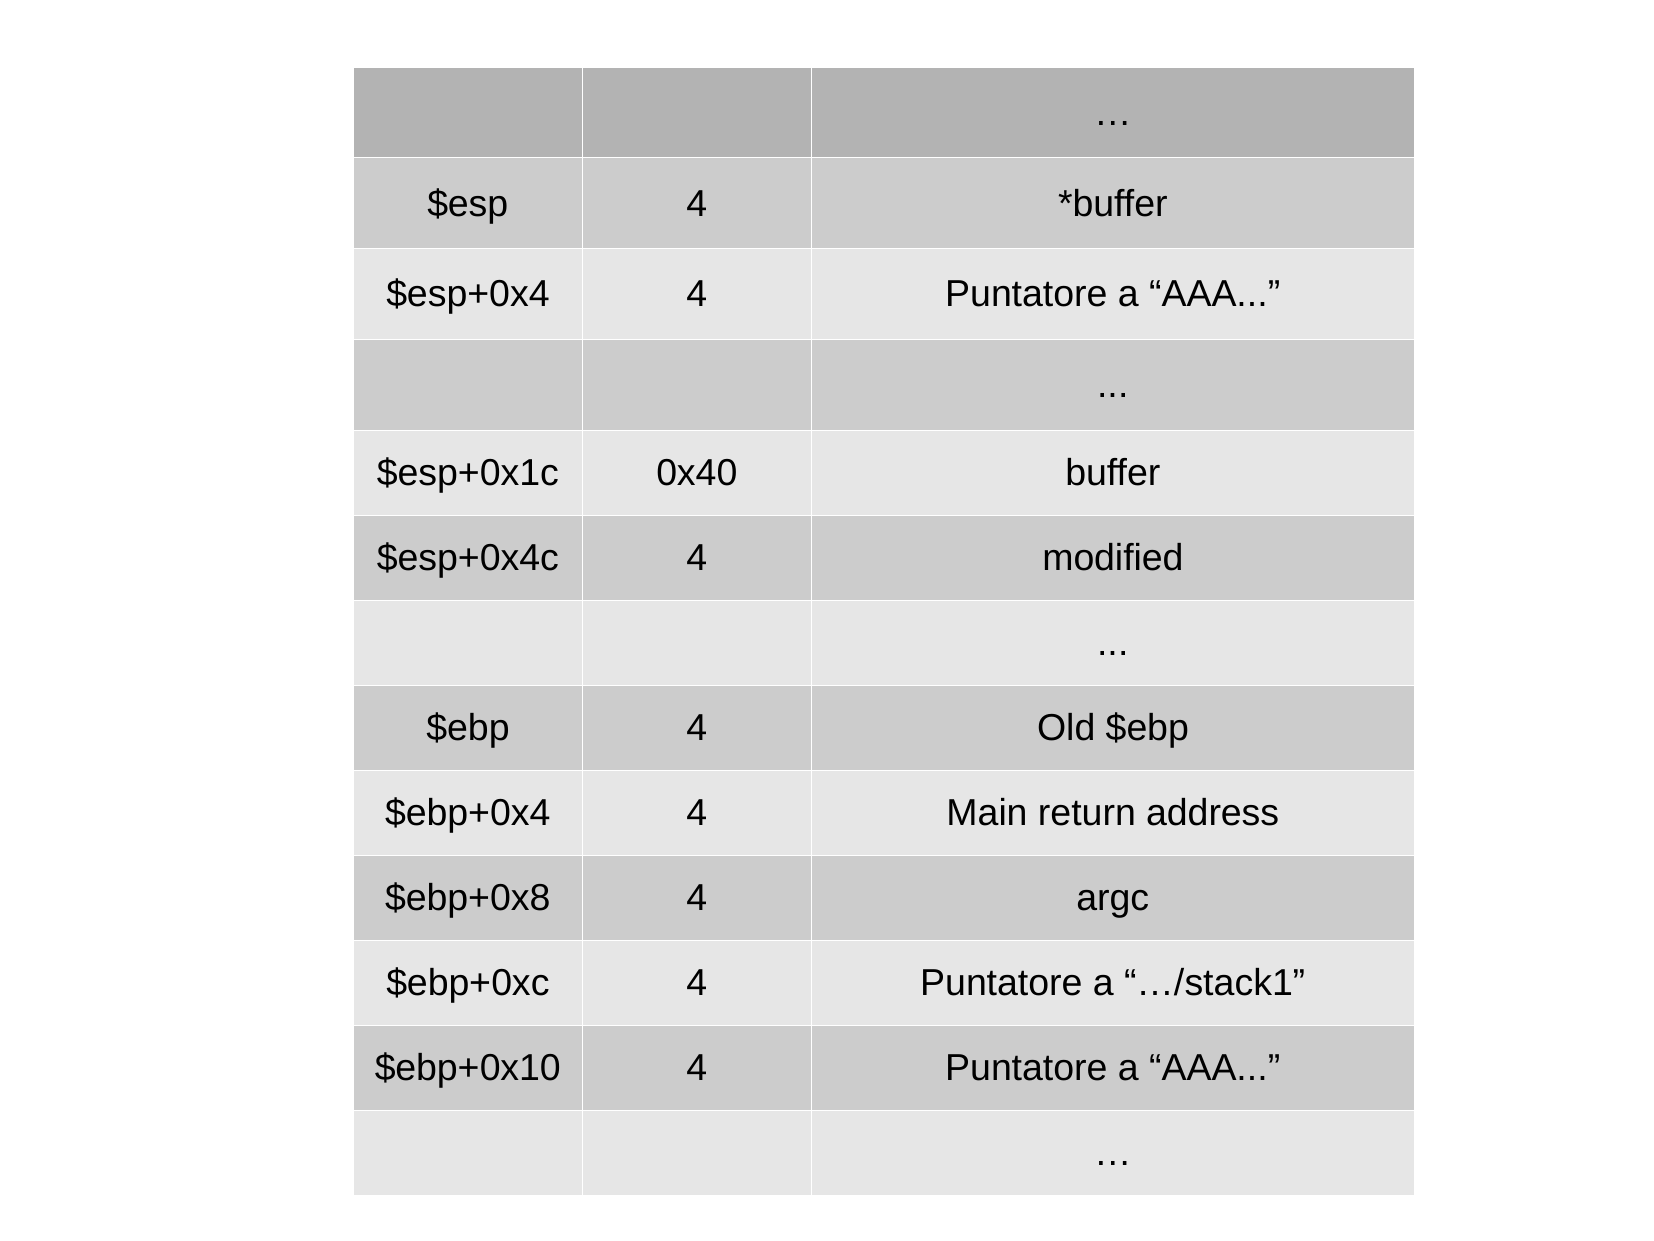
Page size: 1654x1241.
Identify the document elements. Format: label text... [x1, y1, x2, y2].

table_cell ... [812, 340, 1414, 430]
table_cell 4 [583, 686, 811, 770]
table_cell Puntatore a “AAA...” [812, 249, 1414, 339]
table_cell buffer [812, 431, 1414, 515]
table_header [354, 68, 582, 157]
table_cell [583, 1111, 811, 1195]
table_cell 4 [583, 249, 811, 339]
table_cell $esp+0x4c [354, 516, 582, 600]
table_cell Main return address [812, 771, 1414, 855]
table_cell argc [812, 856, 1414, 940]
table_cell Puntatore a “…/stack1” [812, 941, 1414, 1025]
table_cell modified [812, 516, 1414, 600]
table_cell $esp+0x1c [354, 431, 582, 515]
table_cell [583, 340, 811, 430]
table_cell [354, 340, 582, 430]
table_header [583, 68, 811, 157]
table_cell 4 [583, 771, 811, 855]
table_cell [354, 1111, 582, 1195]
table_cell [354, 601, 582, 685]
table_cell $ebp+0x10 [354, 1026, 582, 1110]
table_cell 4 [583, 158, 811, 248]
table_cell Puntatore a “AAA...” [812, 1026, 1414, 1110]
table_cell *buffer [812, 158, 1414, 248]
table_cell 4 [583, 516, 811, 600]
table_cell $ebp [354, 686, 582, 770]
table_cell ... [812, 601, 1414, 685]
table_header … [812, 68, 1414, 157]
table_cell 4 [583, 1026, 811, 1110]
table_cell $esp+0x4 [354, 249, 582, 339]
table_cell 0x40 [583, 431, 811, 515]
table_cell $ebp+0x4 [354, 771, 582, 855]
table_cell $esp [354, 158, 582, 248]
table_cell … [812, 1111, 1414, 1195]
table_cell Old $ebp [812, 686, 1414, 770]
table_cell 4 [583, 941, 811, 1025]
table_cell [583, 601, 811, 685]
table_cell $ebp+0xc [354, 941, 582, 1025]
table_cell $ebp+0x8 [354, 856, 582, 940]
table_cell 4 [583, 856, 811, 940]
